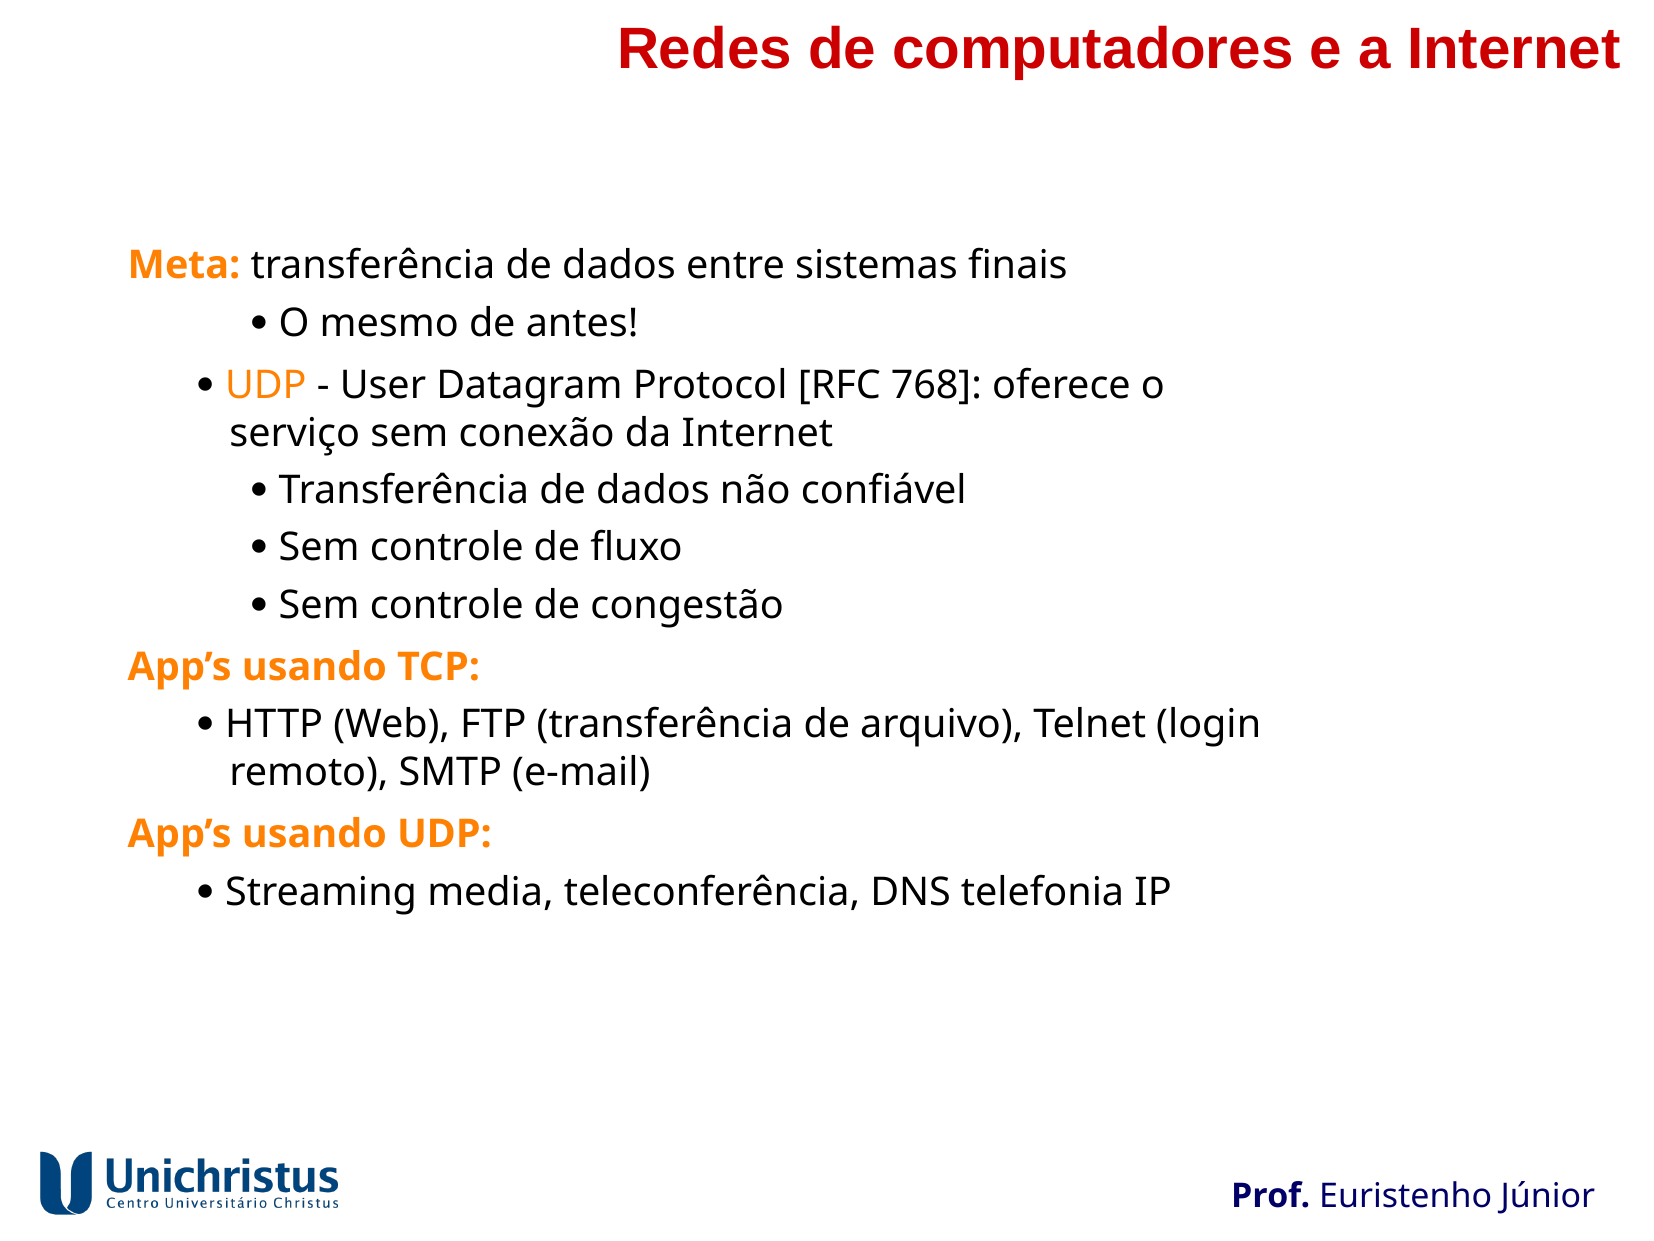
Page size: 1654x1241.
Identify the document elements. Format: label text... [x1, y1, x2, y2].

text_box Redes de computadores e a Internet [602, 8, 1637, 154]
list Meta: transferência de dados entre sistemas finais  O mesmo de antes!  UDP - User Datagram Protocol [RFC 768]: oferece o serviço sem conexão da Internet  Transferência de dados não confiável  Sem controle de fluxo  Sem controle de congestão App’s usando TCP:  HTTP (Web), FTP (transferência de arquivo), Telnet (login remoto), SMTP (e-mail) App’s usando UDP:  Streaming media, teleconferência, DNS telefonia IP [112, 231, 1279, 1051]
text_box Prof. Euristenho Júnior [1216, 1163, 1654, 1224]
picture [35, 1148, 343, 1217]
